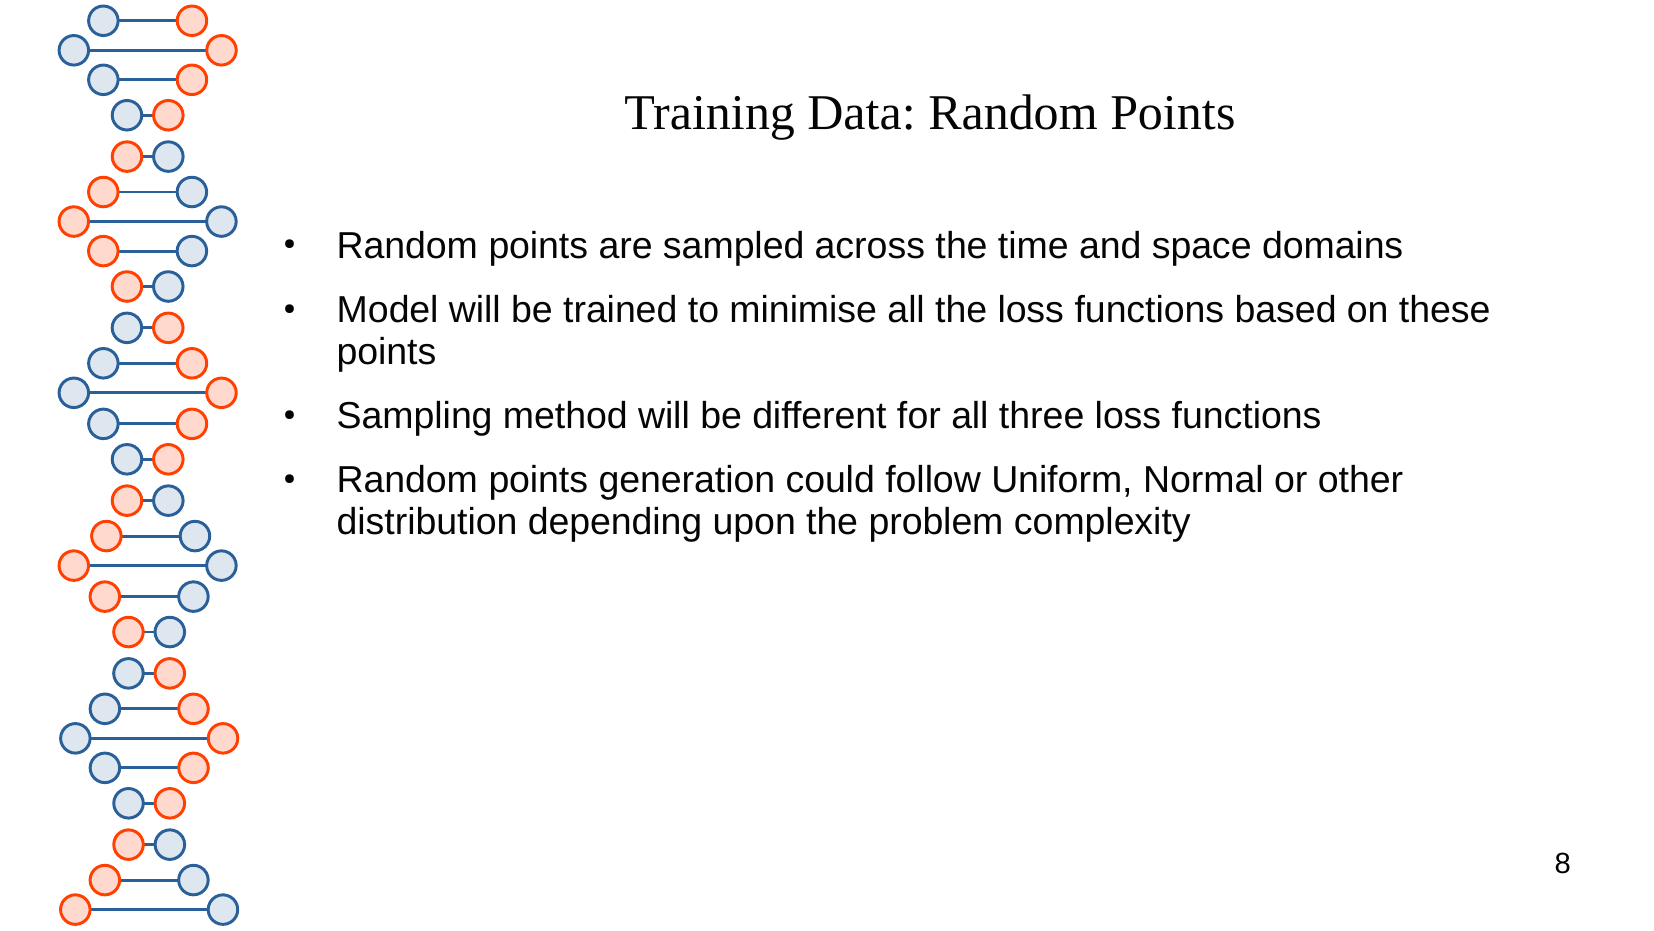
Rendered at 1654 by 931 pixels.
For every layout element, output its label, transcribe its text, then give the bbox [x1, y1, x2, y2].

list Random points are sampled across the time and space domains Model will be trained to minimise all the loss functions based on these points Sampling method will be different for all three loss functions Random points generation could follow Uniform, Normal or other distribution depending upon the problem complexity [265, 224, 1595, 764]
title Training Data: Random Points [265, 35, 1595, 189]
